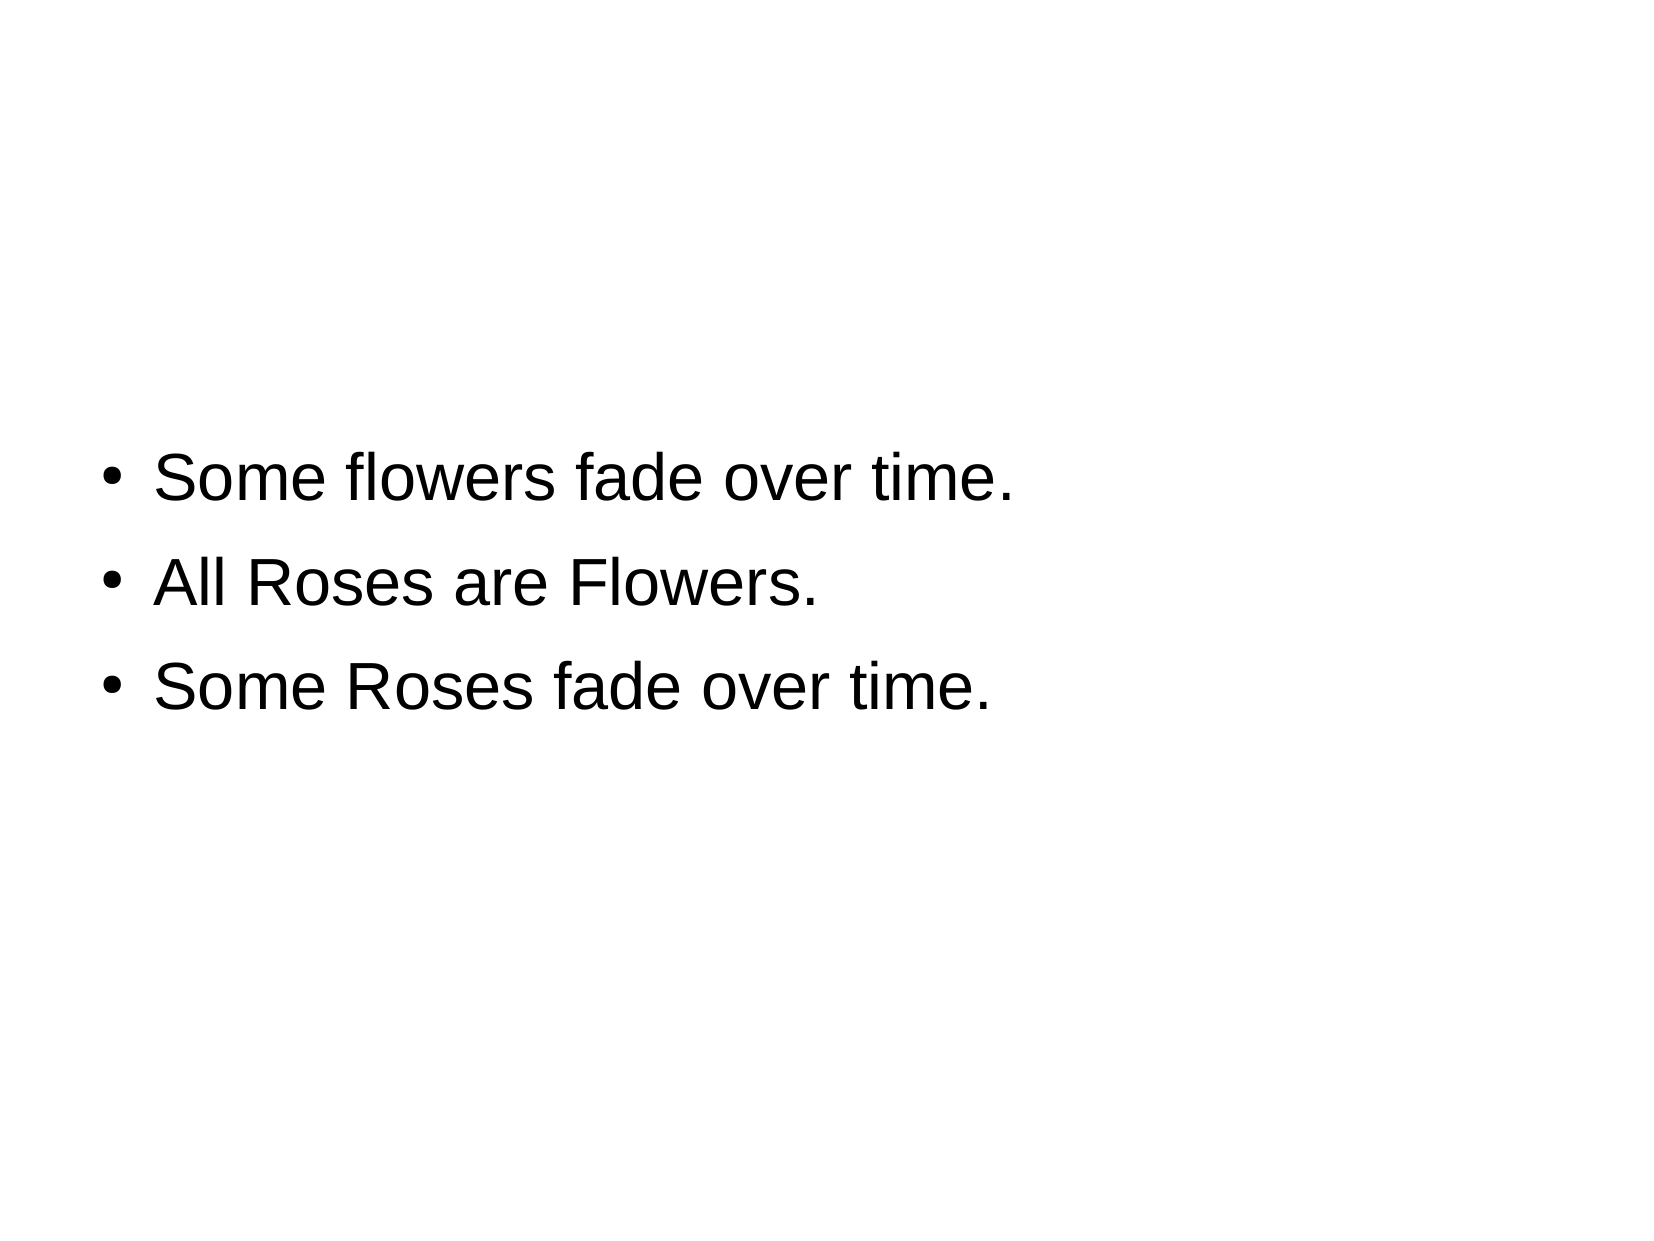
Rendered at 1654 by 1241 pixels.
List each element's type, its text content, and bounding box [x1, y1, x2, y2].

list Some flowers fade over time. All Roses are Flowers. Some Roses fade over time. [82, 440, 1571, 766]
